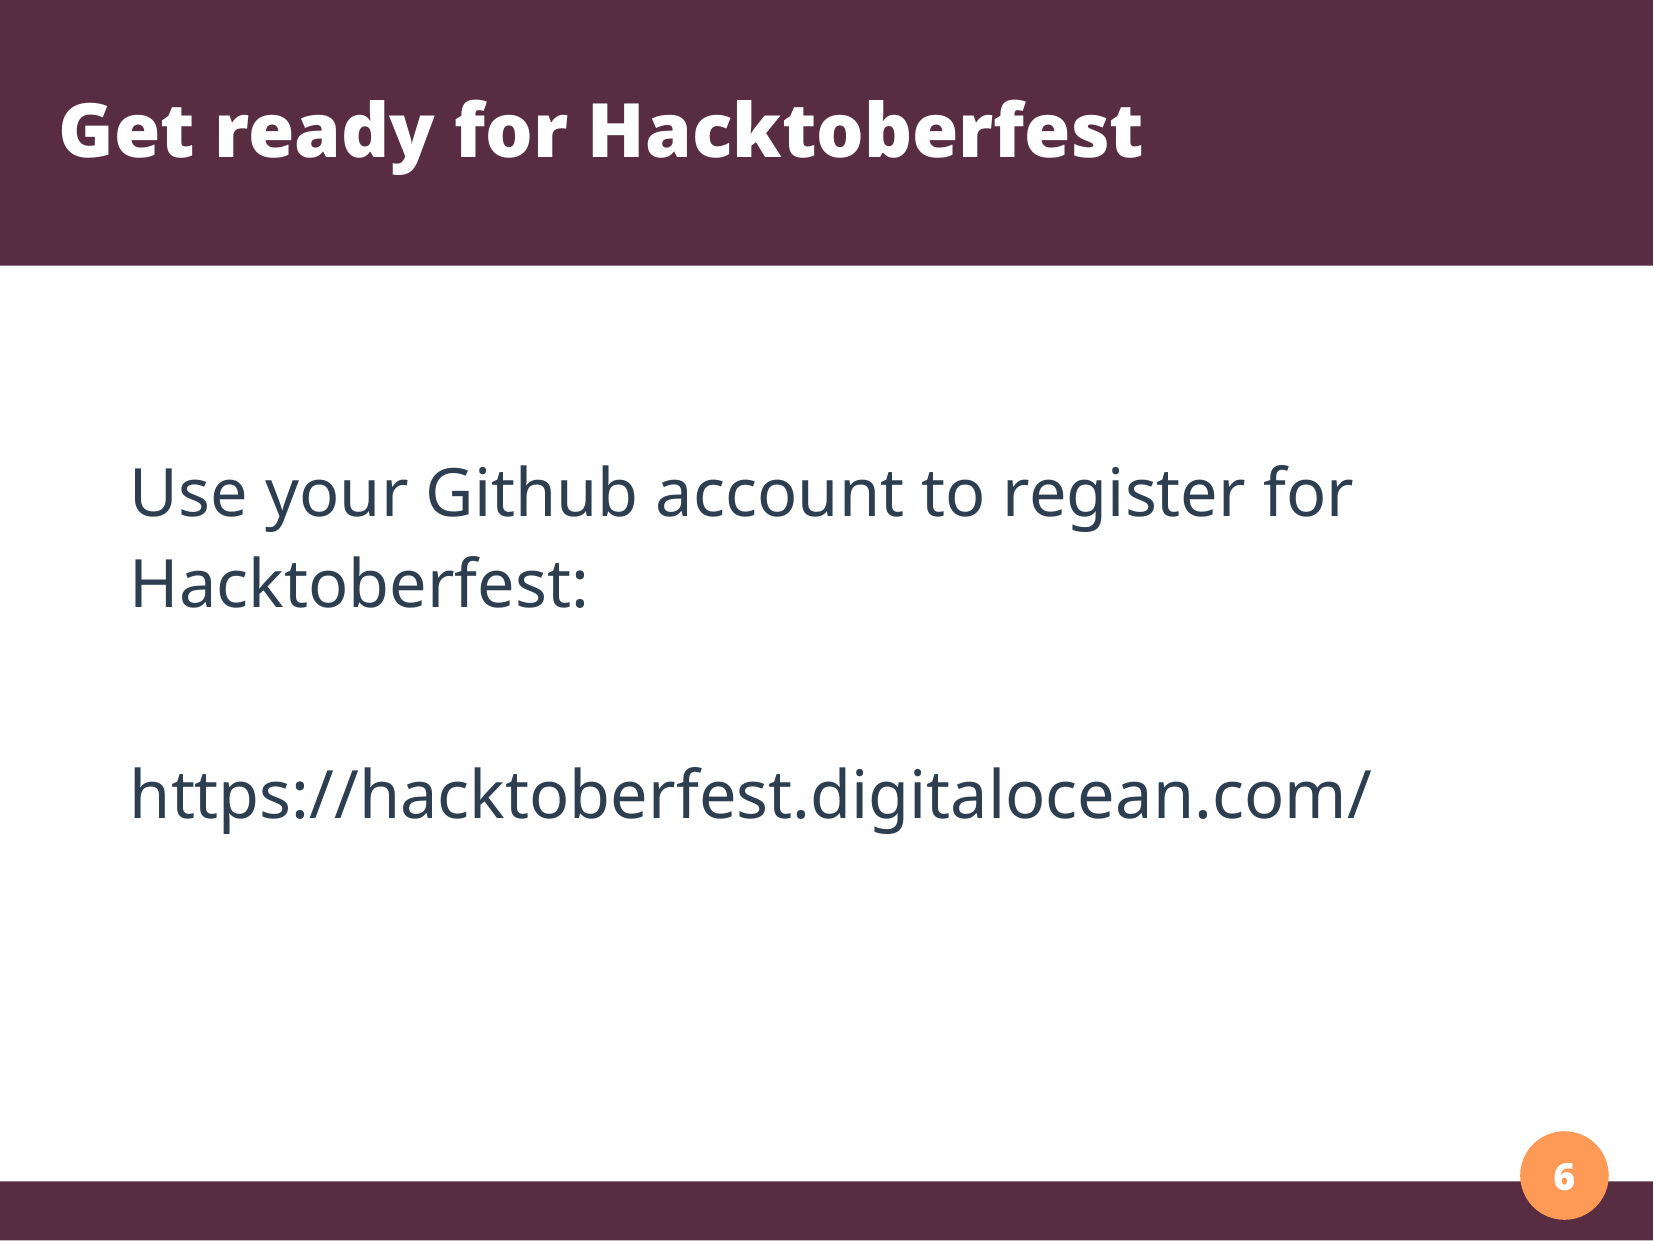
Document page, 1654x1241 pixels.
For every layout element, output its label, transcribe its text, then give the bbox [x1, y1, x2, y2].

title Get ready for Hacktoberfest [58, 49, 1594, 207]
list Use your Github account to register for Hacktoberfest: https://hacktoberfest.digitalocean.com/ [58, 324, 1594, 1152]
